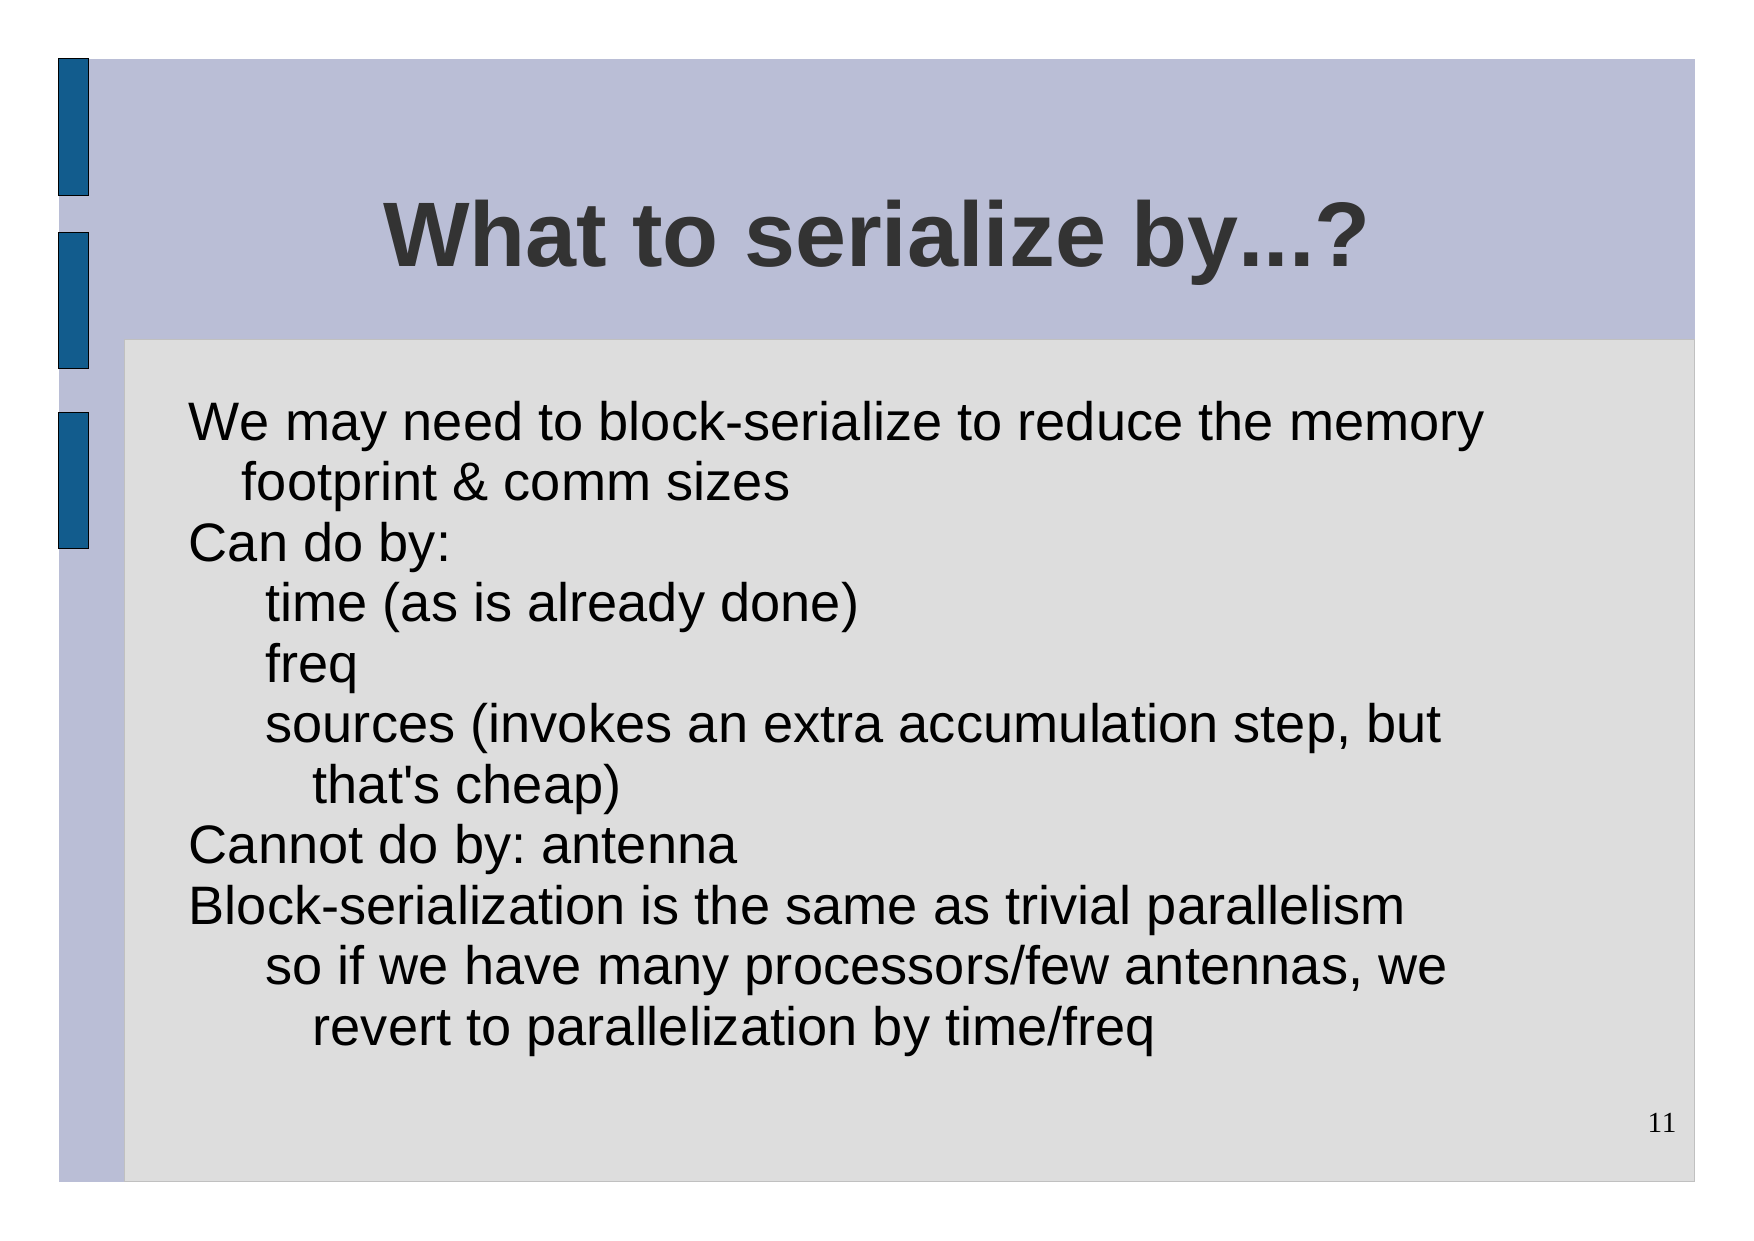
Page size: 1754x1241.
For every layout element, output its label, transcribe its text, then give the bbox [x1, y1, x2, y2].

list We may need to block-serialize to reduce the memory footprint & comm sizes Can do by: time (as is already done) freq sources (invokes an extra accumulation step, but that's cheap) Cannot do by: antenna Block-serialization is the same as trivial parallelism so if we have many processors/few antennas, we revert to parallelization by time/freq [170, 390, 1569, 1182]
title What to serialize by...? [178, 141, 1577, 329]
